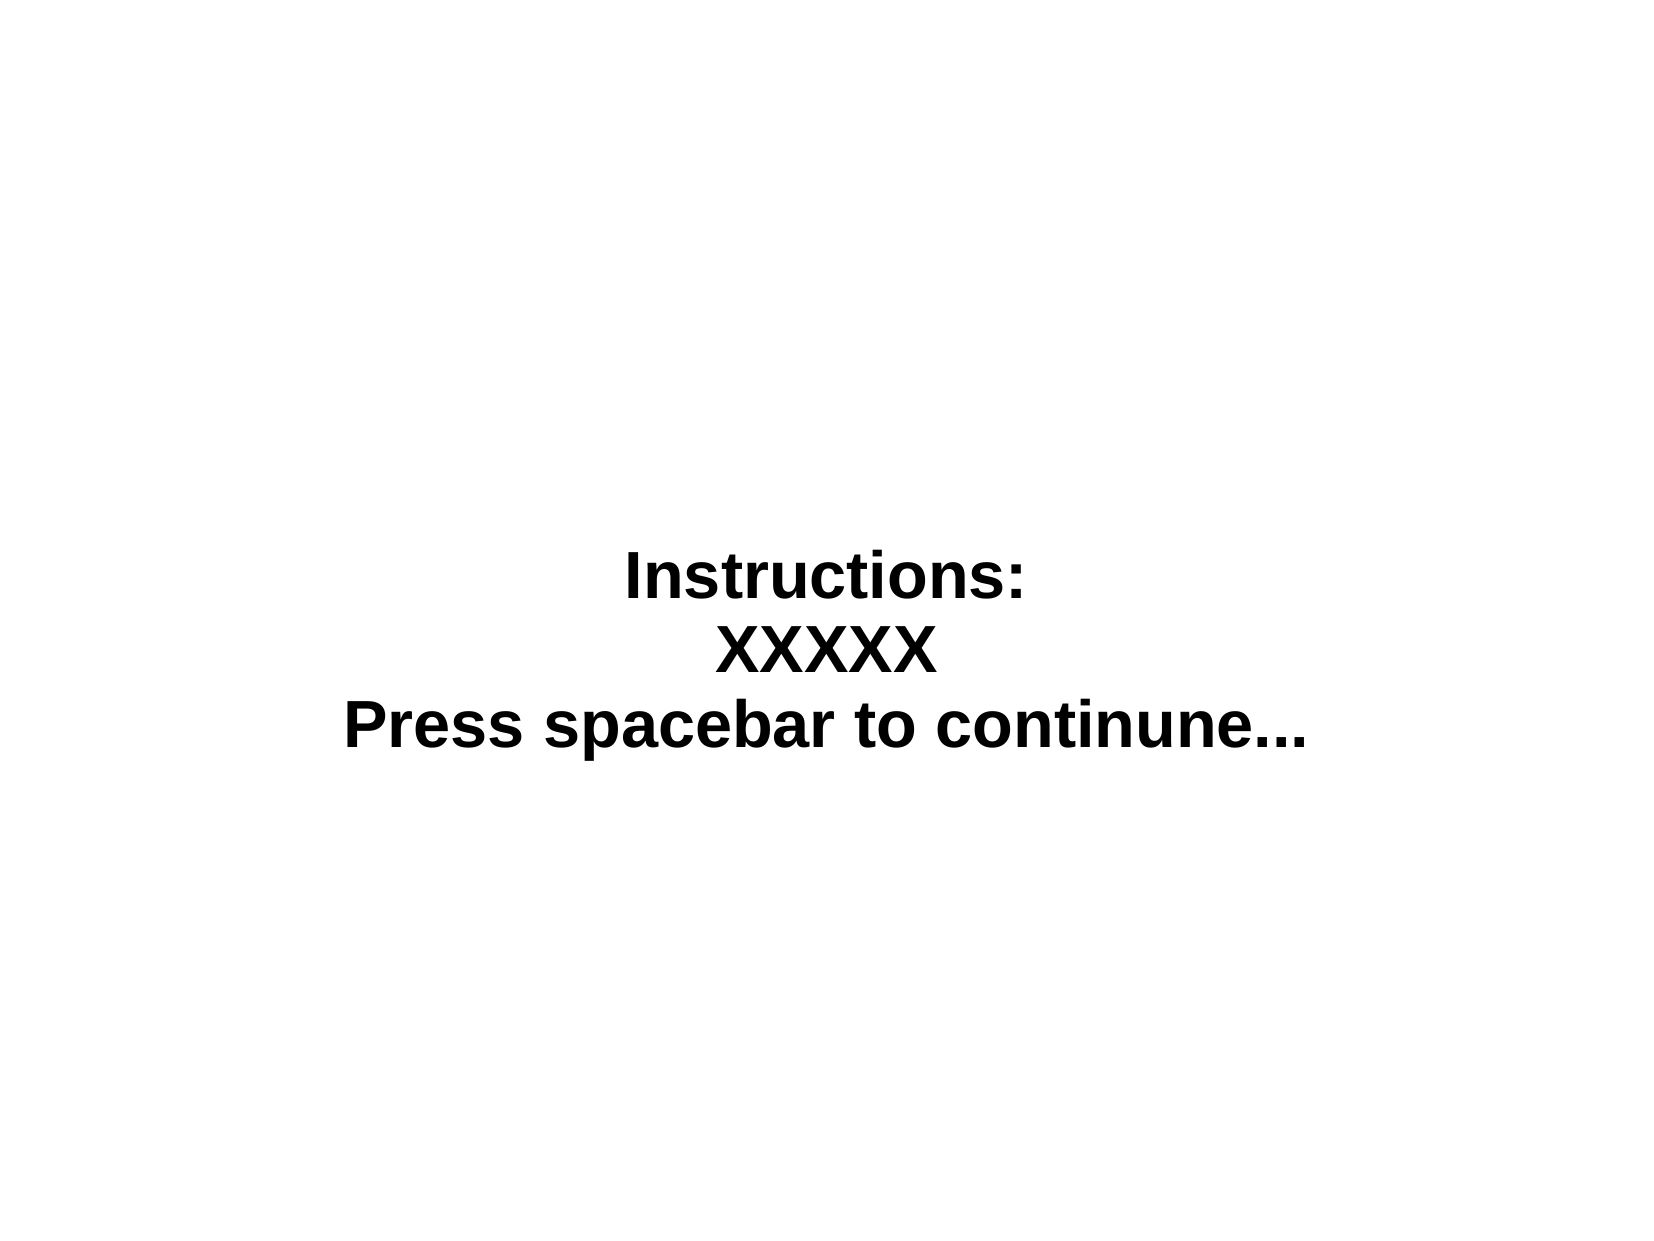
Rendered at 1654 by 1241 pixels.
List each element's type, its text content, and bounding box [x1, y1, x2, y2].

subtitle Instructions: XXXXX Press spacebar to continune... [82, 290, 1571, 1010]
